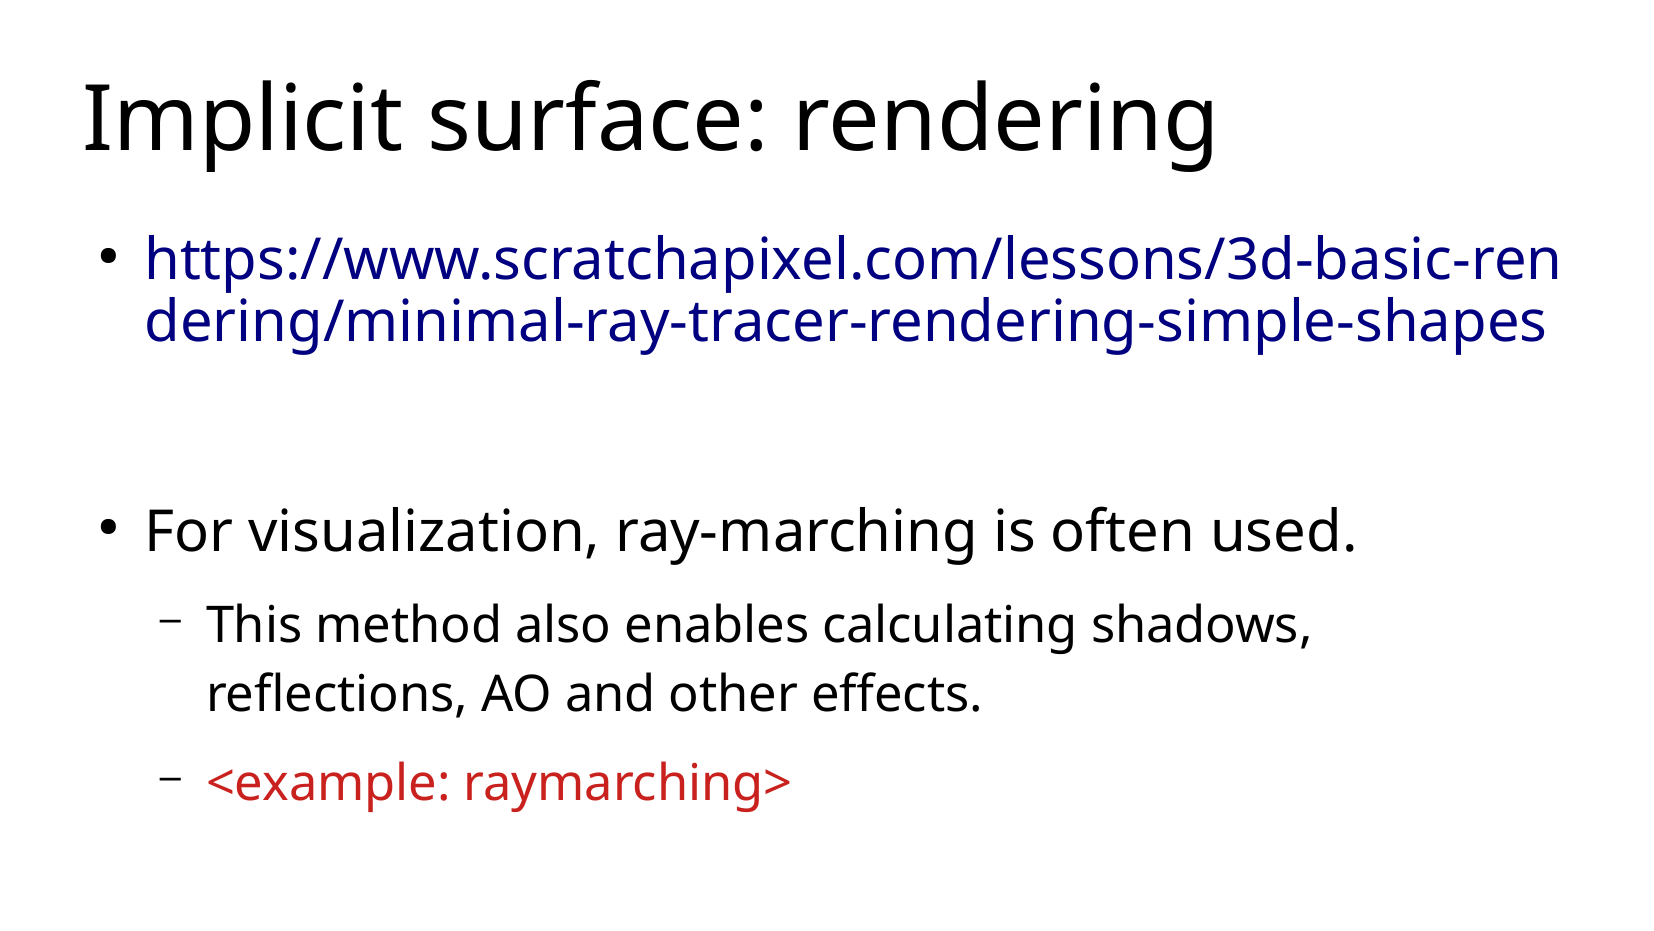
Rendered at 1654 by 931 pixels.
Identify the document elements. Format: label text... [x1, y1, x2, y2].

list https://www.scratchapixel.com/lessons/3d-basic-rendering/minimal-ray-tracer-rendering-simple-shapes For visualization, ray-marching is often used. This method also enables calculating shadows, reflections, AO and other effects. <example: raymarching> [82, 217, 1571, 758]
title Implicit surface: rendering [82, 37, 1571, 193]
